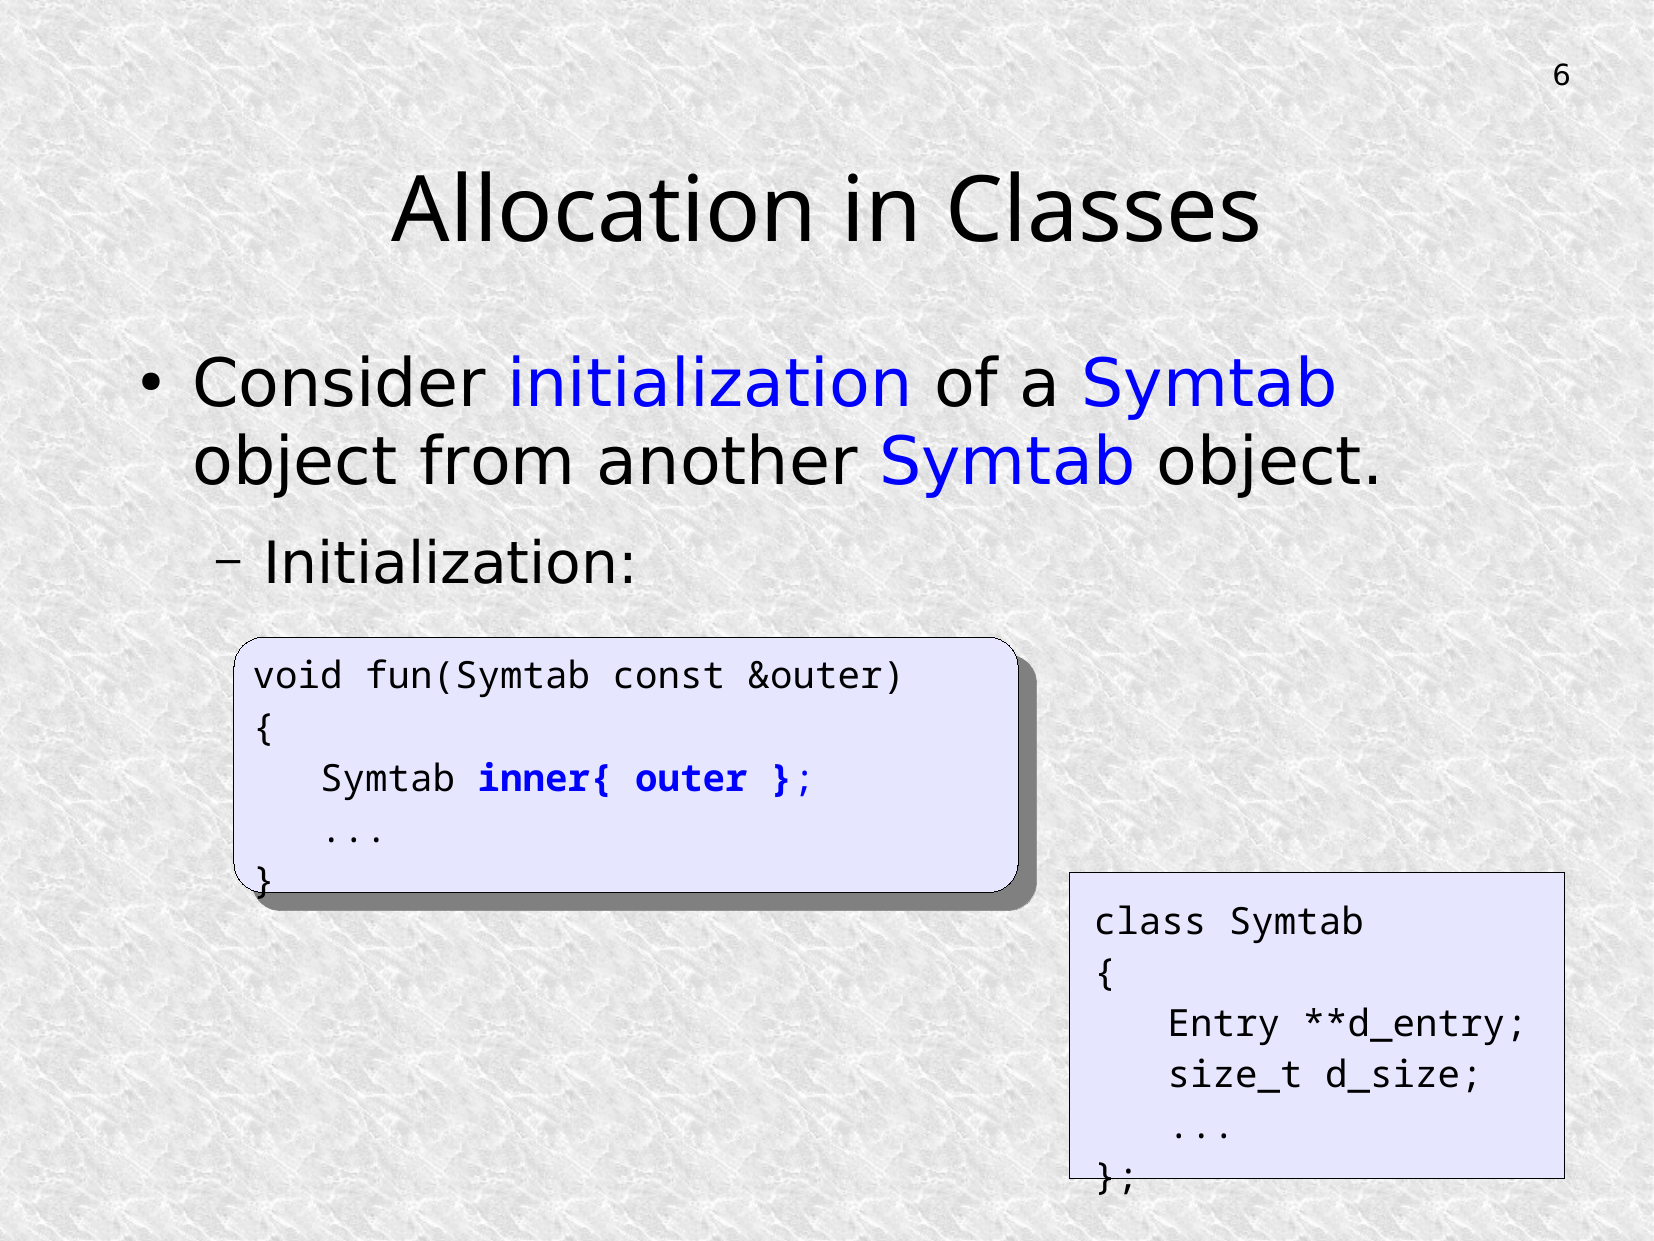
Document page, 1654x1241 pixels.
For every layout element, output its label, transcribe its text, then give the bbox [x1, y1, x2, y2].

title Allocation in Classes [121, 102, 1534, 311]
list Consider initialization of a Symtab object from another Symtab object. Initialization: [121, 344, 1534, 1127]
text_box class Symtab { Entry **d_entry; size_t d_size; ... }; [1093, 894, 1528, 1156]
picture [0, 0, 1654, 1241]
text_box [1069, 872, 1565, 1179]
